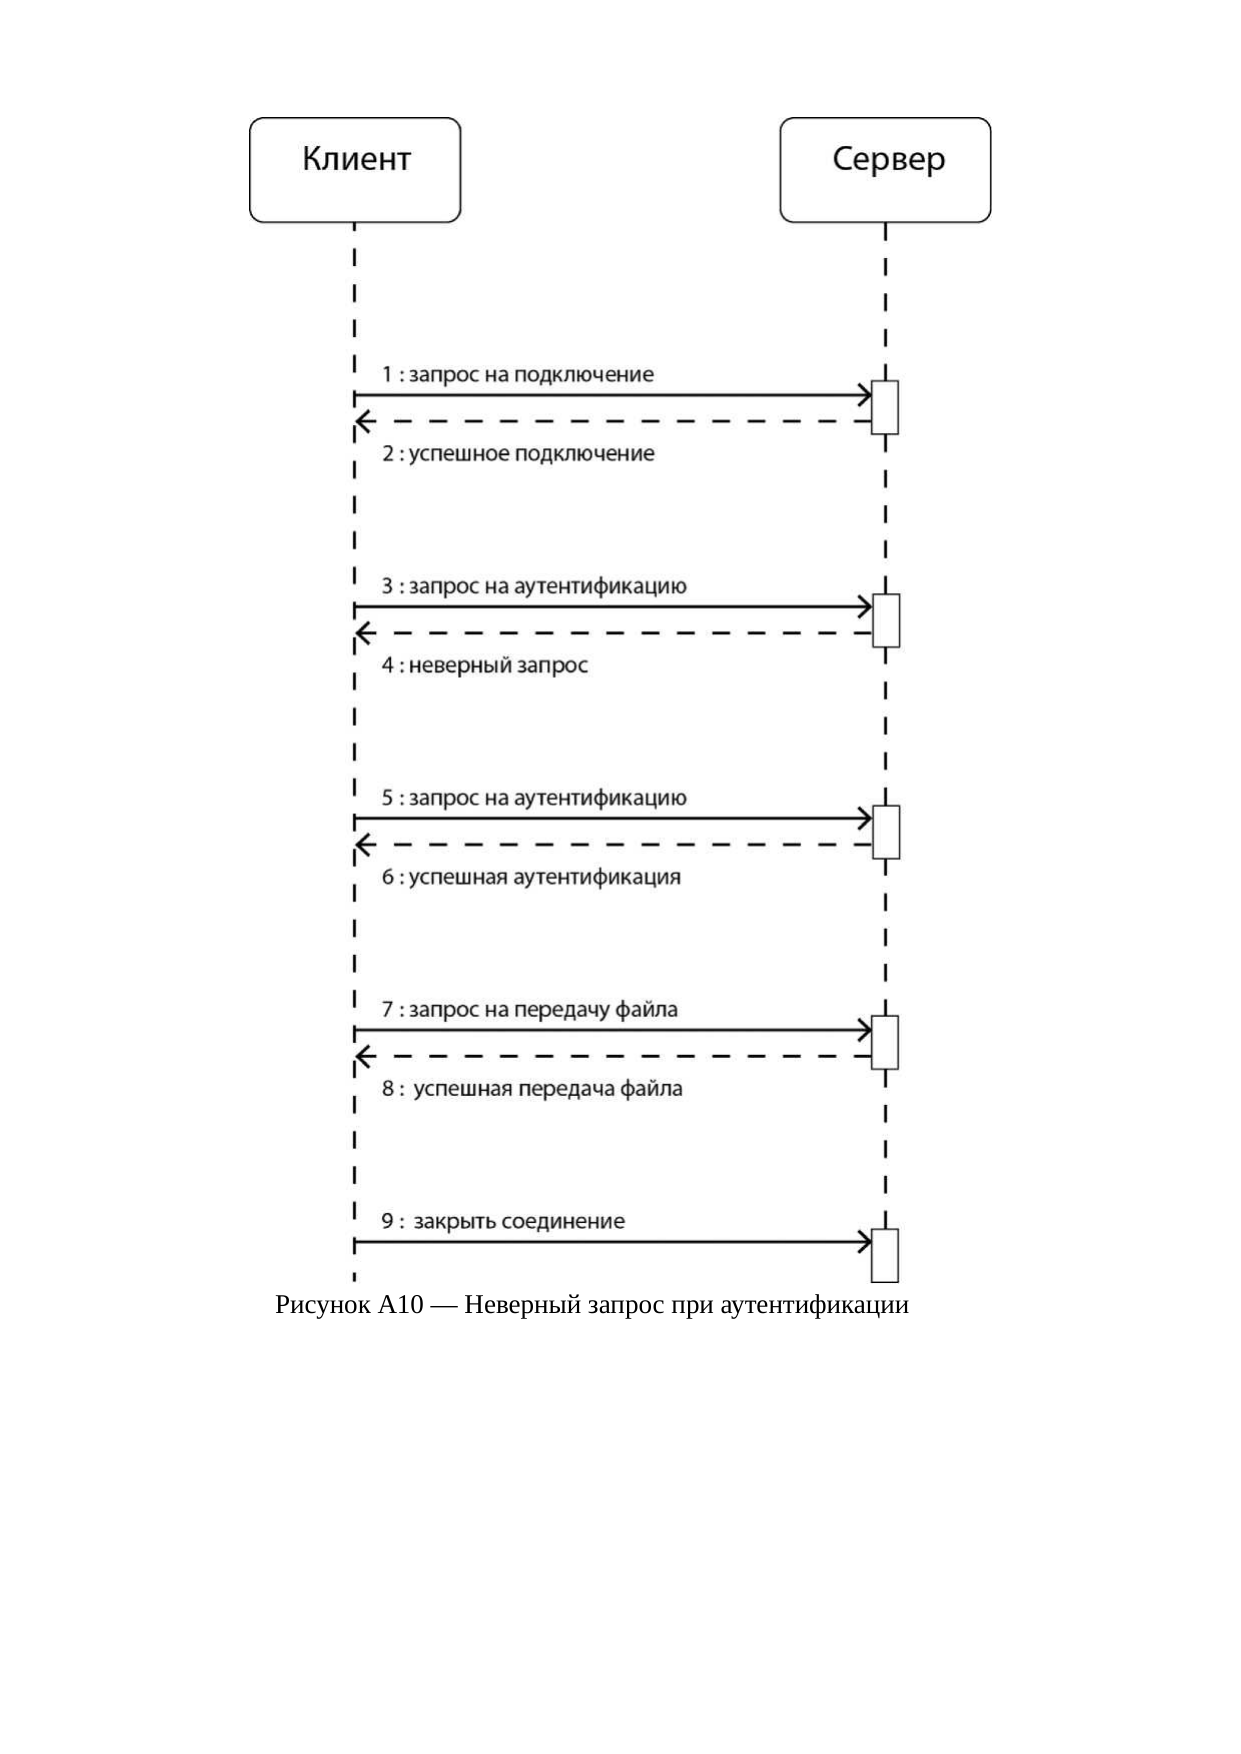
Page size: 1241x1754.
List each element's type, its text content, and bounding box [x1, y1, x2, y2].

picture [249, 117, 992, 1284]
text_box Рисунок А10 — Неверный запрос при аутентификации [275, 1287, 965, 1320]
